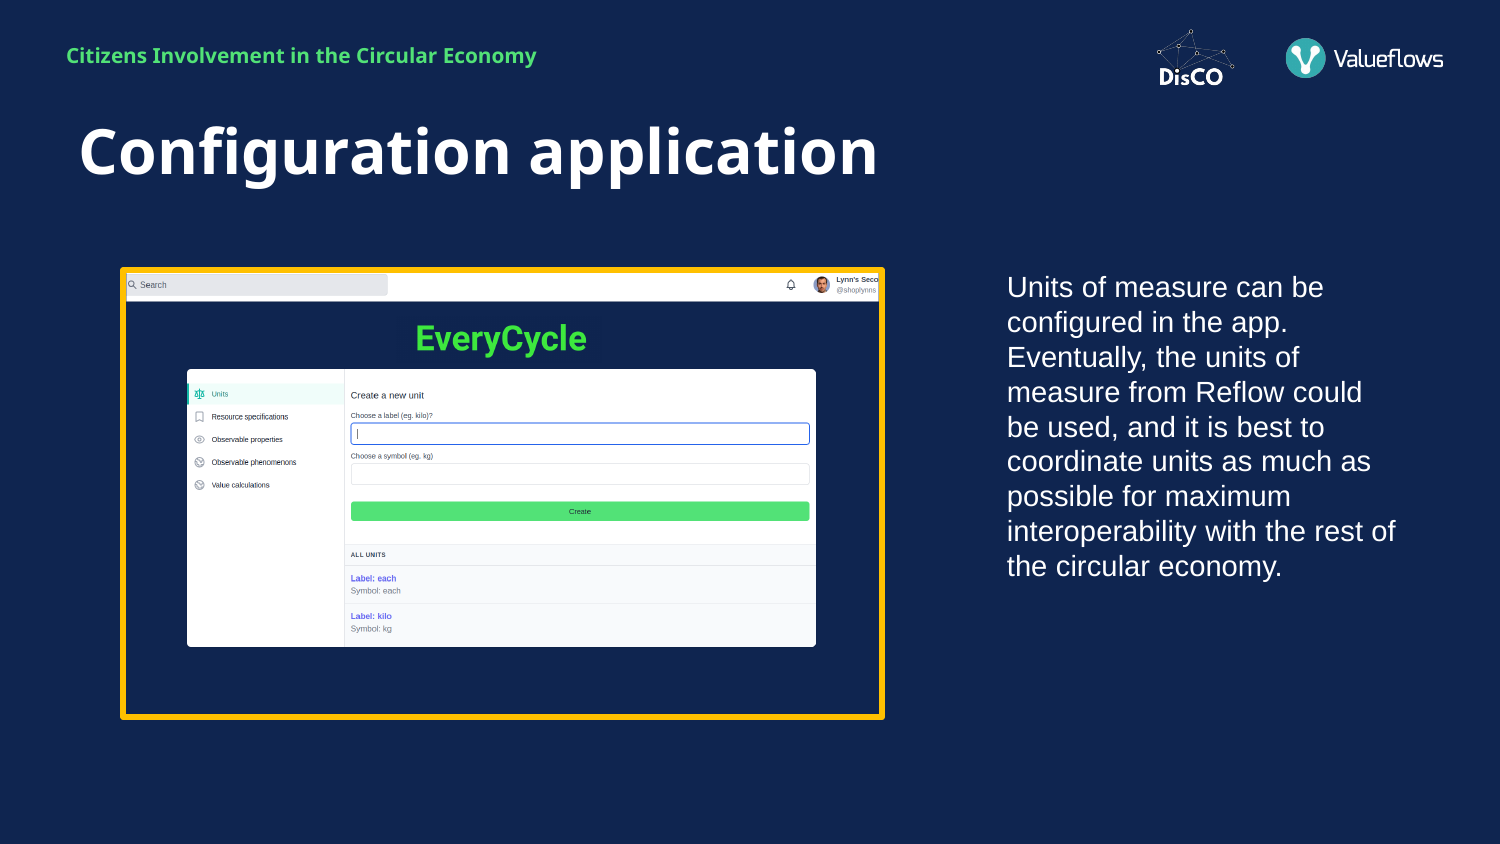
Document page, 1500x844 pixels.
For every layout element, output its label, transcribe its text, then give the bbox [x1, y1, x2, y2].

picture [1156, 29, 1235, 86]
picture [126, 273, 879, 714]
list Units of measure can be configured in the app. Eventually, the units of measure from Reflow could be used, and it is best to coordinate units as much as possible for maximum interoperability with the rest of the circular economy. [991, 252, 1413, 794]
picture [1280, 32, 1449, 83]
title Configuration application [63, 89, 1437, 203]
